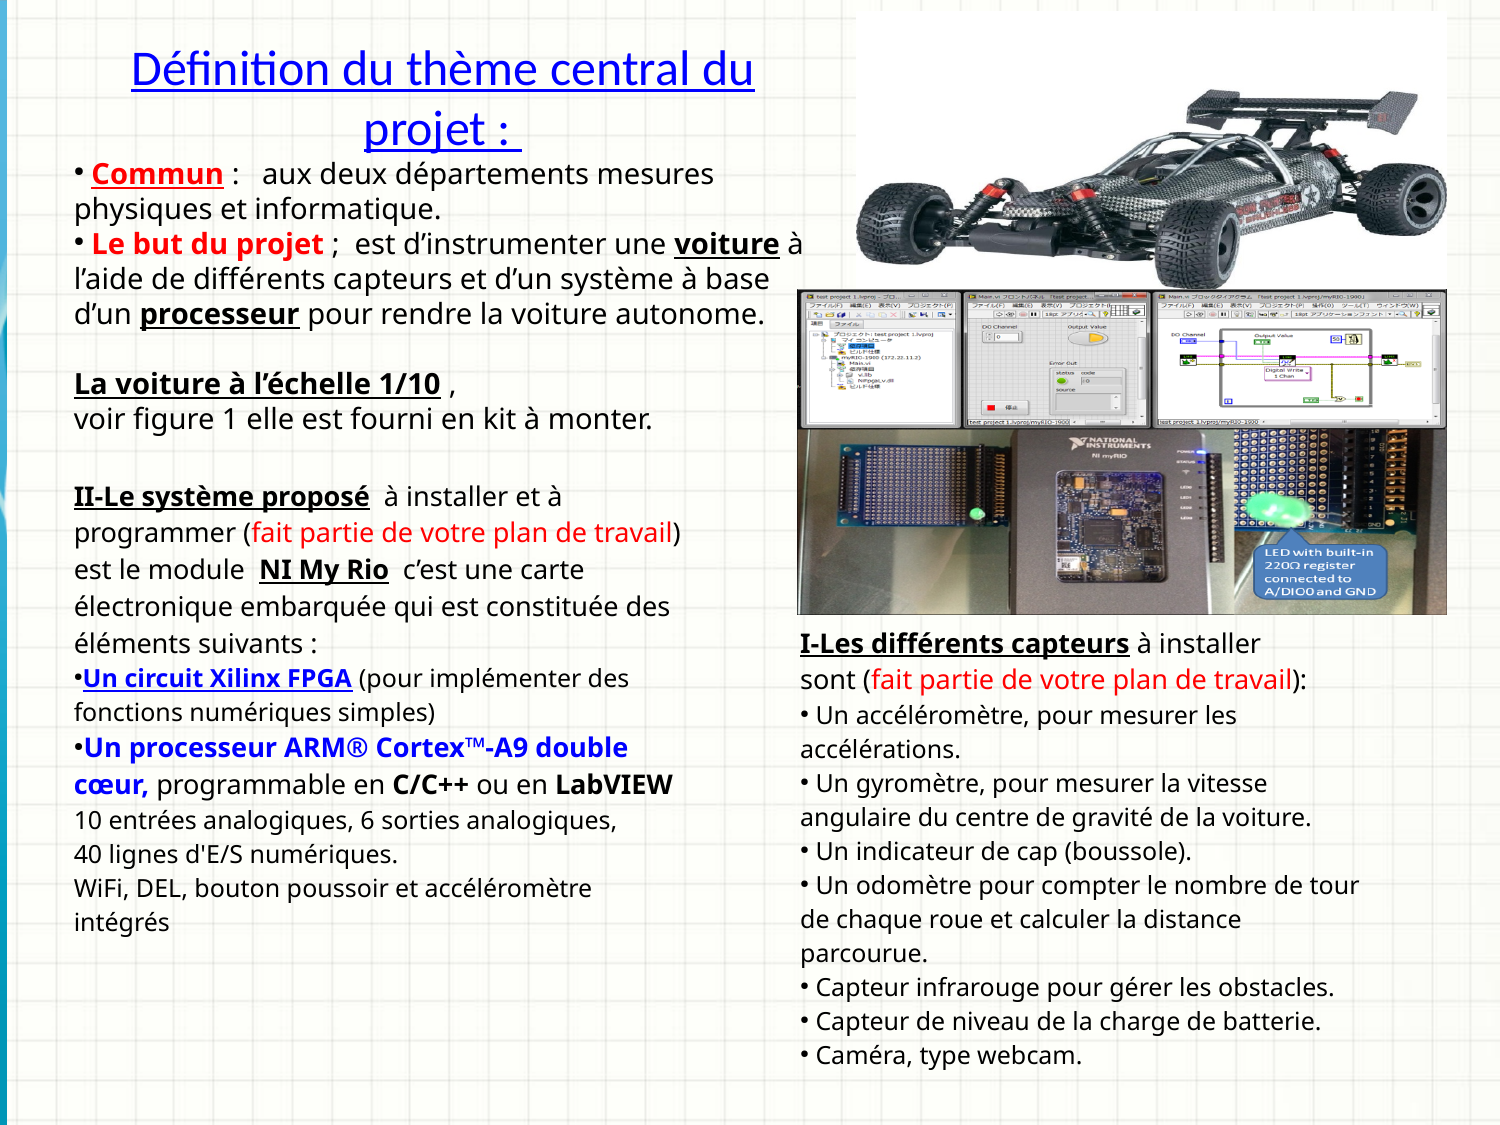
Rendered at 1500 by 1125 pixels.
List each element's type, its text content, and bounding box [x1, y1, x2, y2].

text_box Définition du thème central du projet : Commun : aux deux départements mesures physiques et informatique. Le but du projet ; est d’instrumenter une voiture à l’aide de différents capteurs et d’un système à base d’un processeur pour rendre la voiture autonome. La voiture à l’échelle 1/10 , voir figure 1 elle est fourni en kit à monter. [59, 27, 827, 473]
picture [0, 0, 1500, 1125]
text_box II-Le système proposé à installer et à programmer (fait partie de votre plan de travail) est le module NI My Rio c’est une carte électronique embarquée qui est constituée des éléments suivants : Un circuit Xilinx FPGA (pour implémenter des fonctions numériques simples) Un processeur ARM® Cortex™-A9 double cœur, programmable en C/C++ ou en LabVIEW 10 entrées analogiques, 6 sorties analogiques, 40 lignes d'E/S numériques. WiFi, DEL, bouton poussoir et accéléromètre intégrés [59, 469, 709, 945]
text_box I-Les différents capteurs à installer sont (fait partie de votre plan de travail): Un accéléromètre, pour mesurer les accélérations. Un gyromètre, pour mesurer la vitesse angulaire du centre de gravité de la voiture. Un indicateur de cap (boussole). Un odomètre pour compter le nombre de tour de chaque roue et calculer la distance parcourue. Capteur infrarouge pour gérer les obstacles. Capteur de niveau de la charge de batterie. Caméra, type webcam. [785, 617, 1376, 1093]
